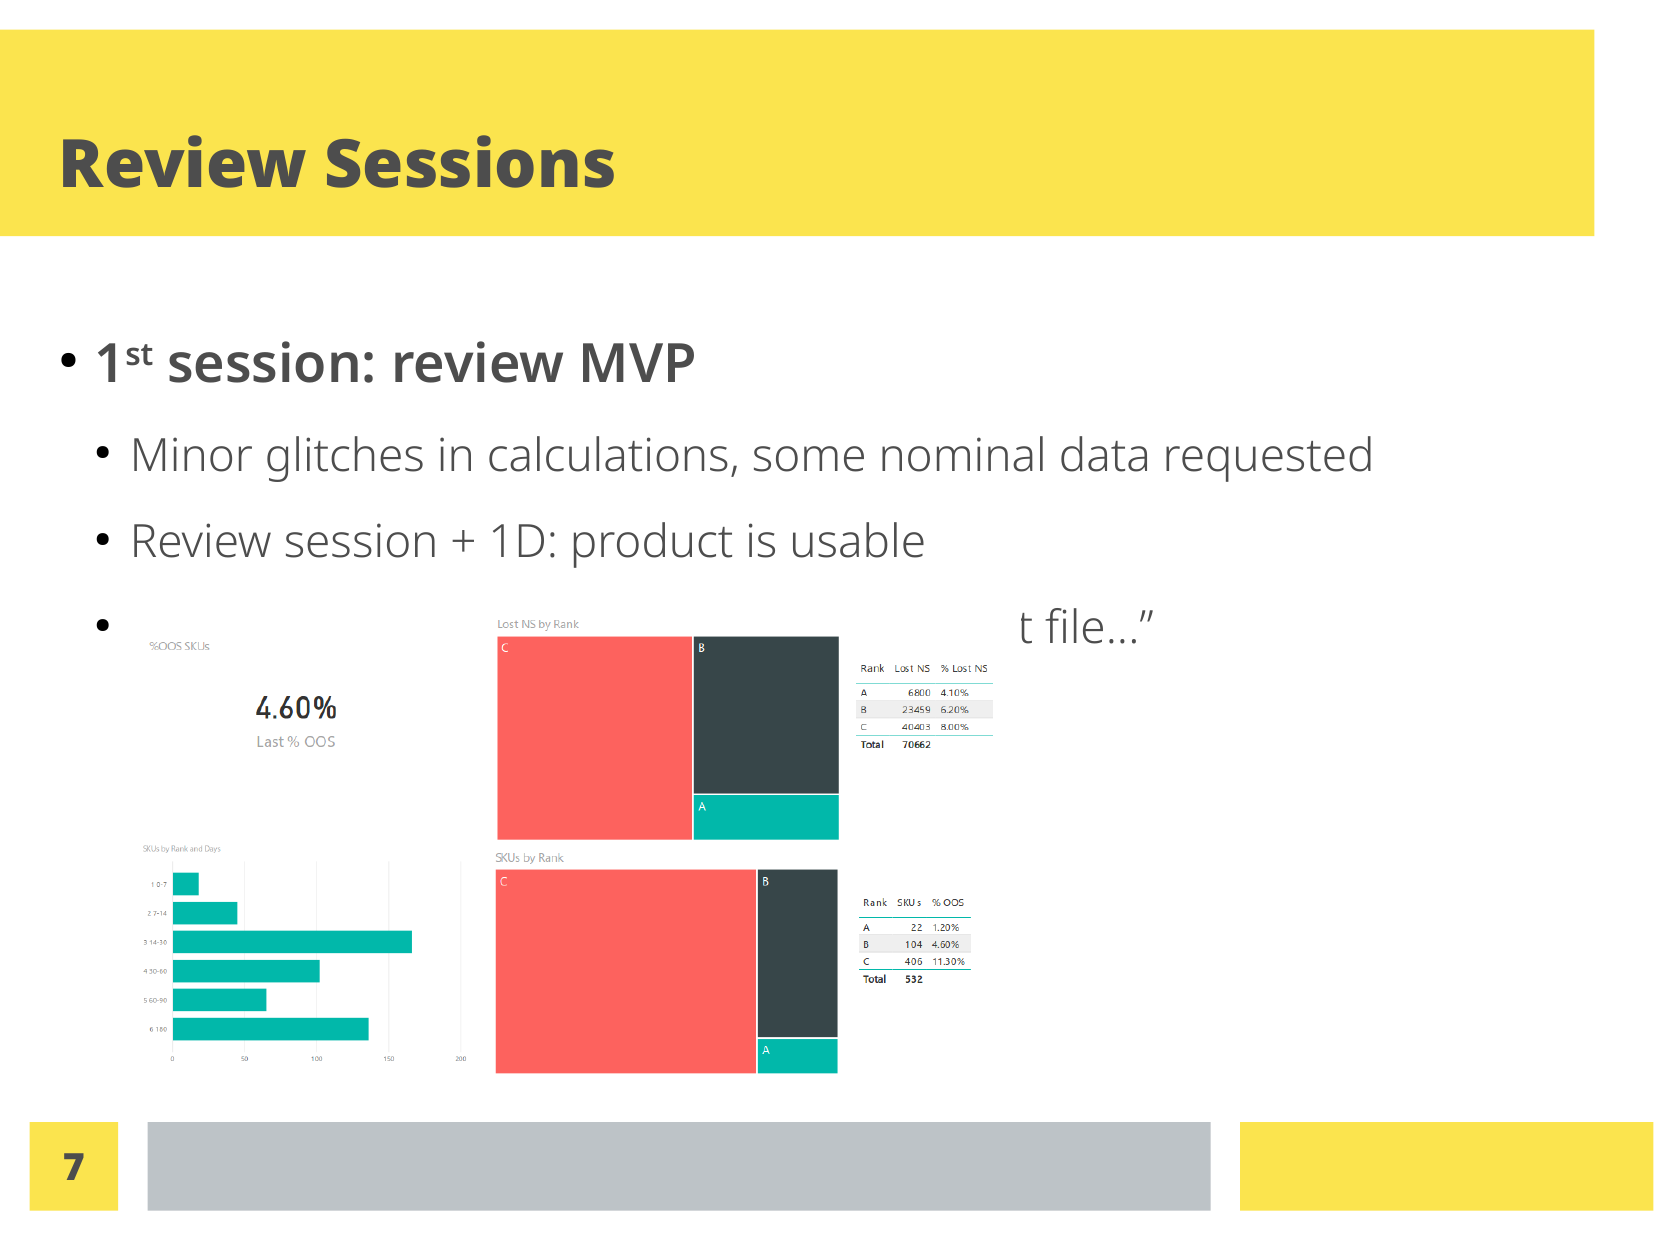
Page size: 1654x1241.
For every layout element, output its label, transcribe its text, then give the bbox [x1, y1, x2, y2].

title Review Sessions [59, 59, 1595, 207]
picture [119, 603, 1021, 1093]
list 1st session: review MVP Minor glitches in calculations, some nominal data requested Review session + 1D: product is usable Ideas rolling in: “We have that metric in that file...” [59, 324, 1565, 1093]
